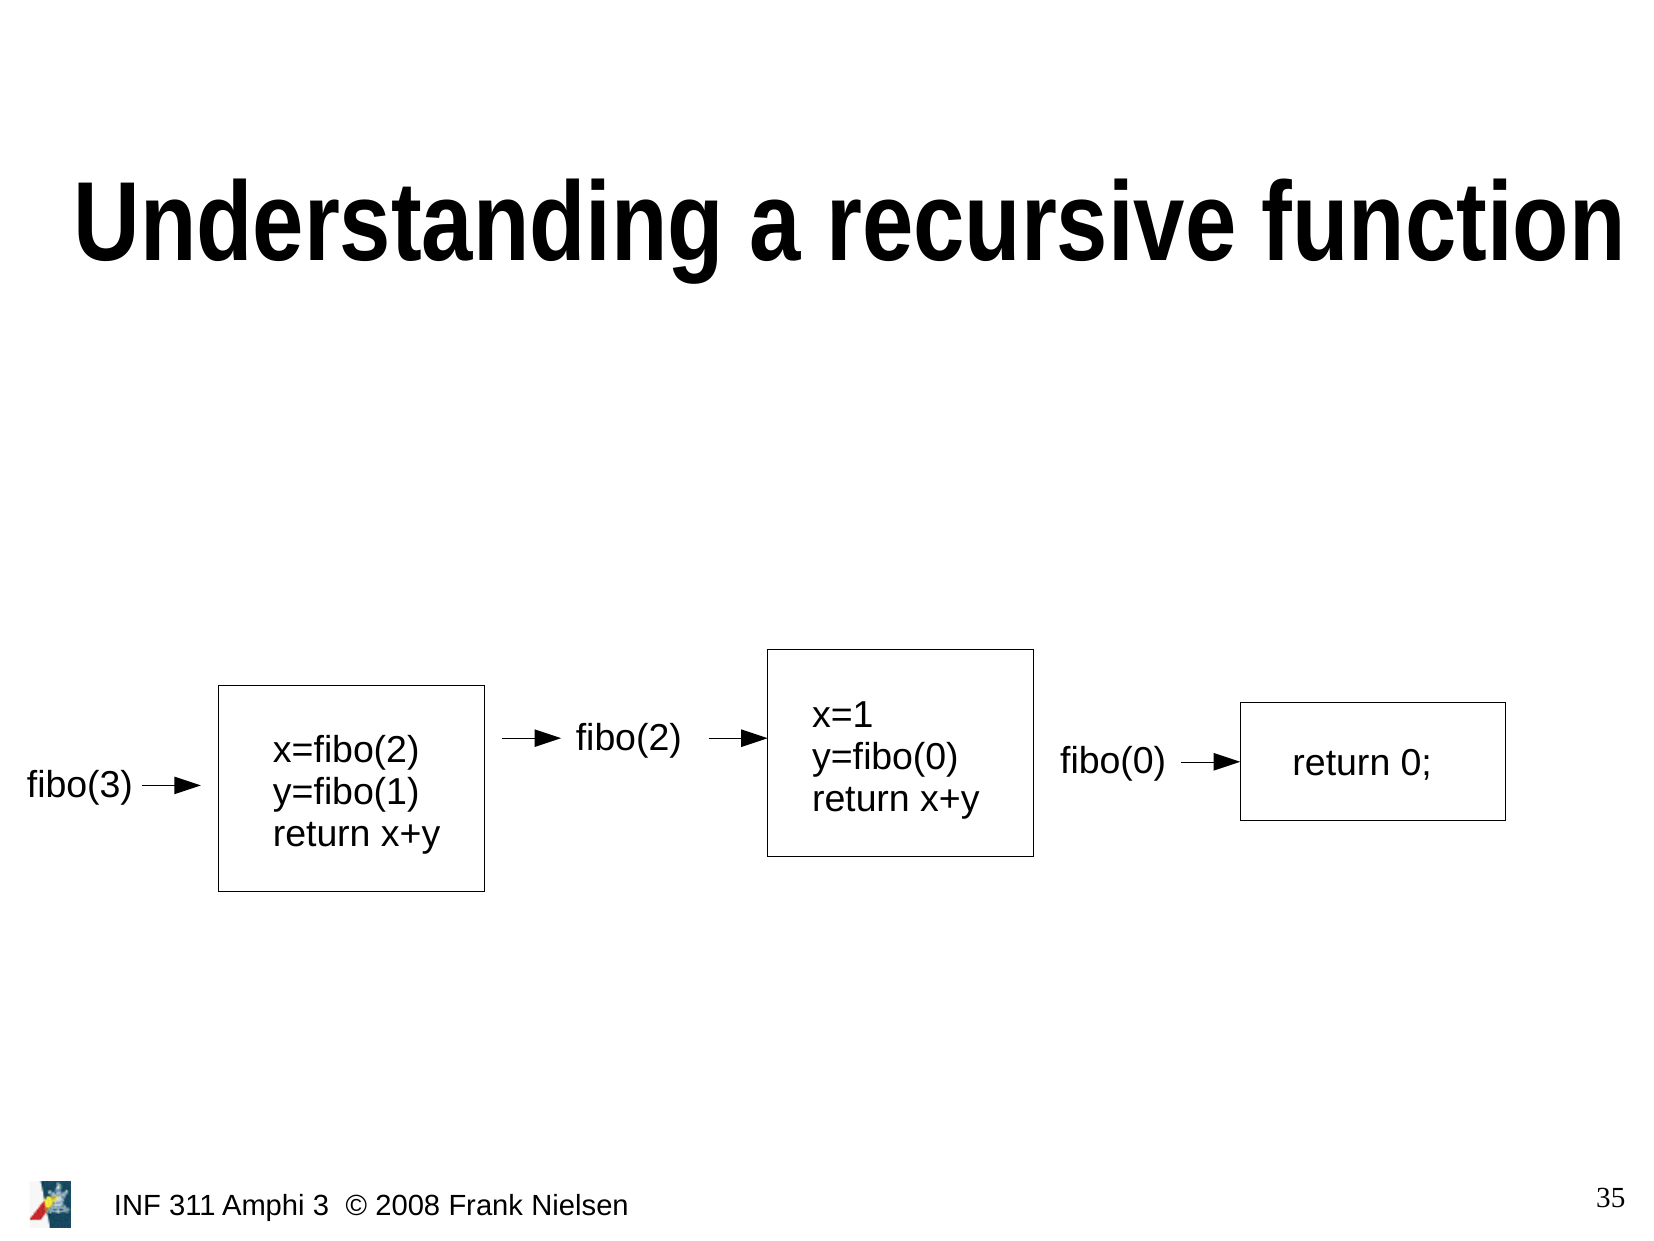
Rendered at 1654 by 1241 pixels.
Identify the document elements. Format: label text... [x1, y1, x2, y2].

picture [29, 1181, 71, 1228]
text_box x=1 y=fibo(0) return x+y [797, 685, 994, 827]
text_box return 0; [1277, 734, 1447, 792]
text_box fibo(0) [1045, 732, 1182, 790]
text_box fibo(2) [561, 708, 697, 766]
text_box fibo(3) [12, 755, 148, 813]
text_box Understanding a recursive function [59, 147, 1641, 292]
text_box x=fibo(2) y=fibo(1) return x+y [258, 721, 455, 863]
